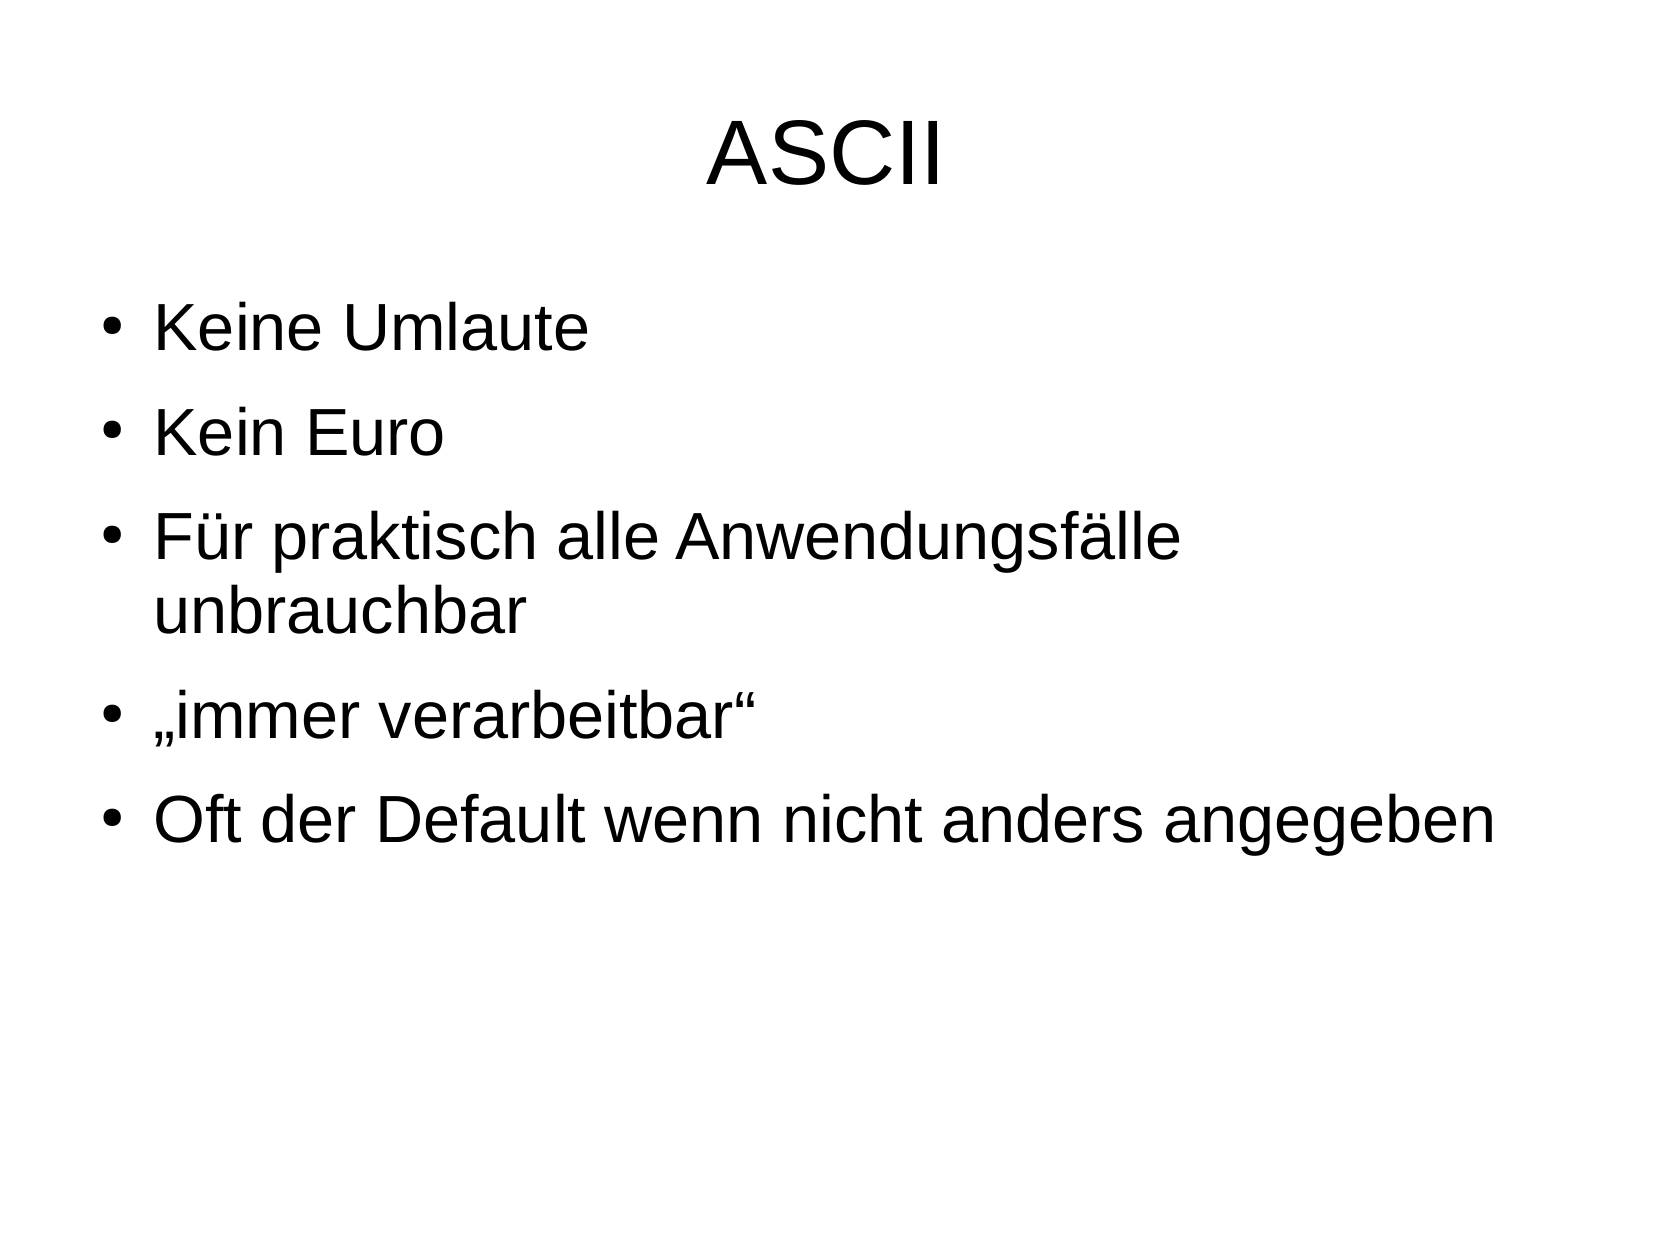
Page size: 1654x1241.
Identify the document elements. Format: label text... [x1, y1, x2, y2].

title ASCII [82, 49, 1571, 257]
list Keine Umlaute Kein Euro Für praktisch alle Anwendungsfälle unbrauchbar „immer verarbeitbar“ Oft der Default wenn nicht anders angegeben [82, 290, 1571, 1010]
